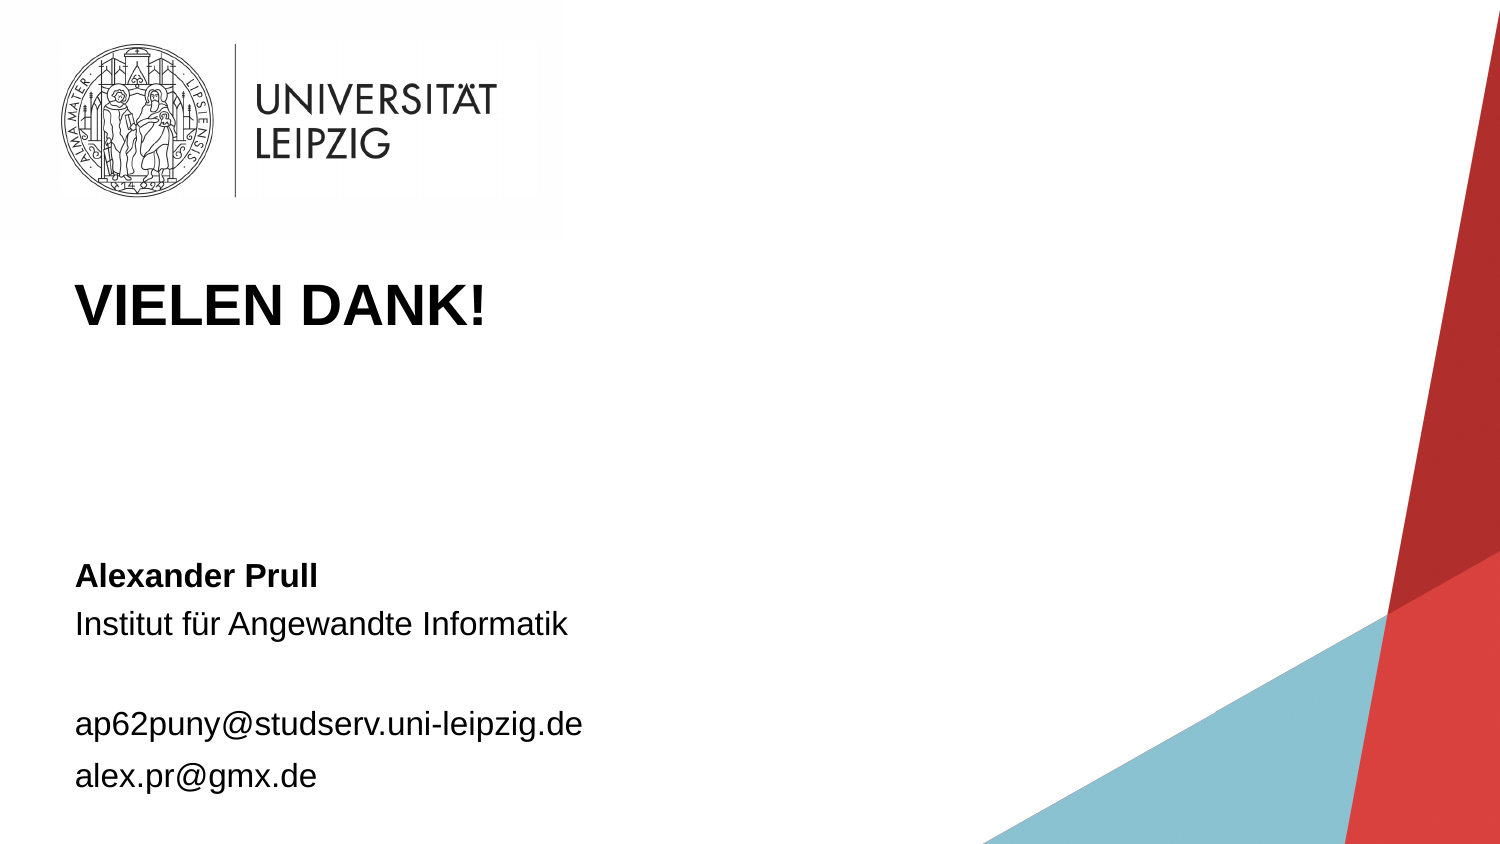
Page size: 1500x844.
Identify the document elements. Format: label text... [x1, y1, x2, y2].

title Vielen Dank! [59, 259, 1370, 353]
list Alexander Prull Institut für Angewandte Informatik ap62puny@studserv.uni-leipzig.de alex.pr@gmx.de [59, 546, 1196, 805]
